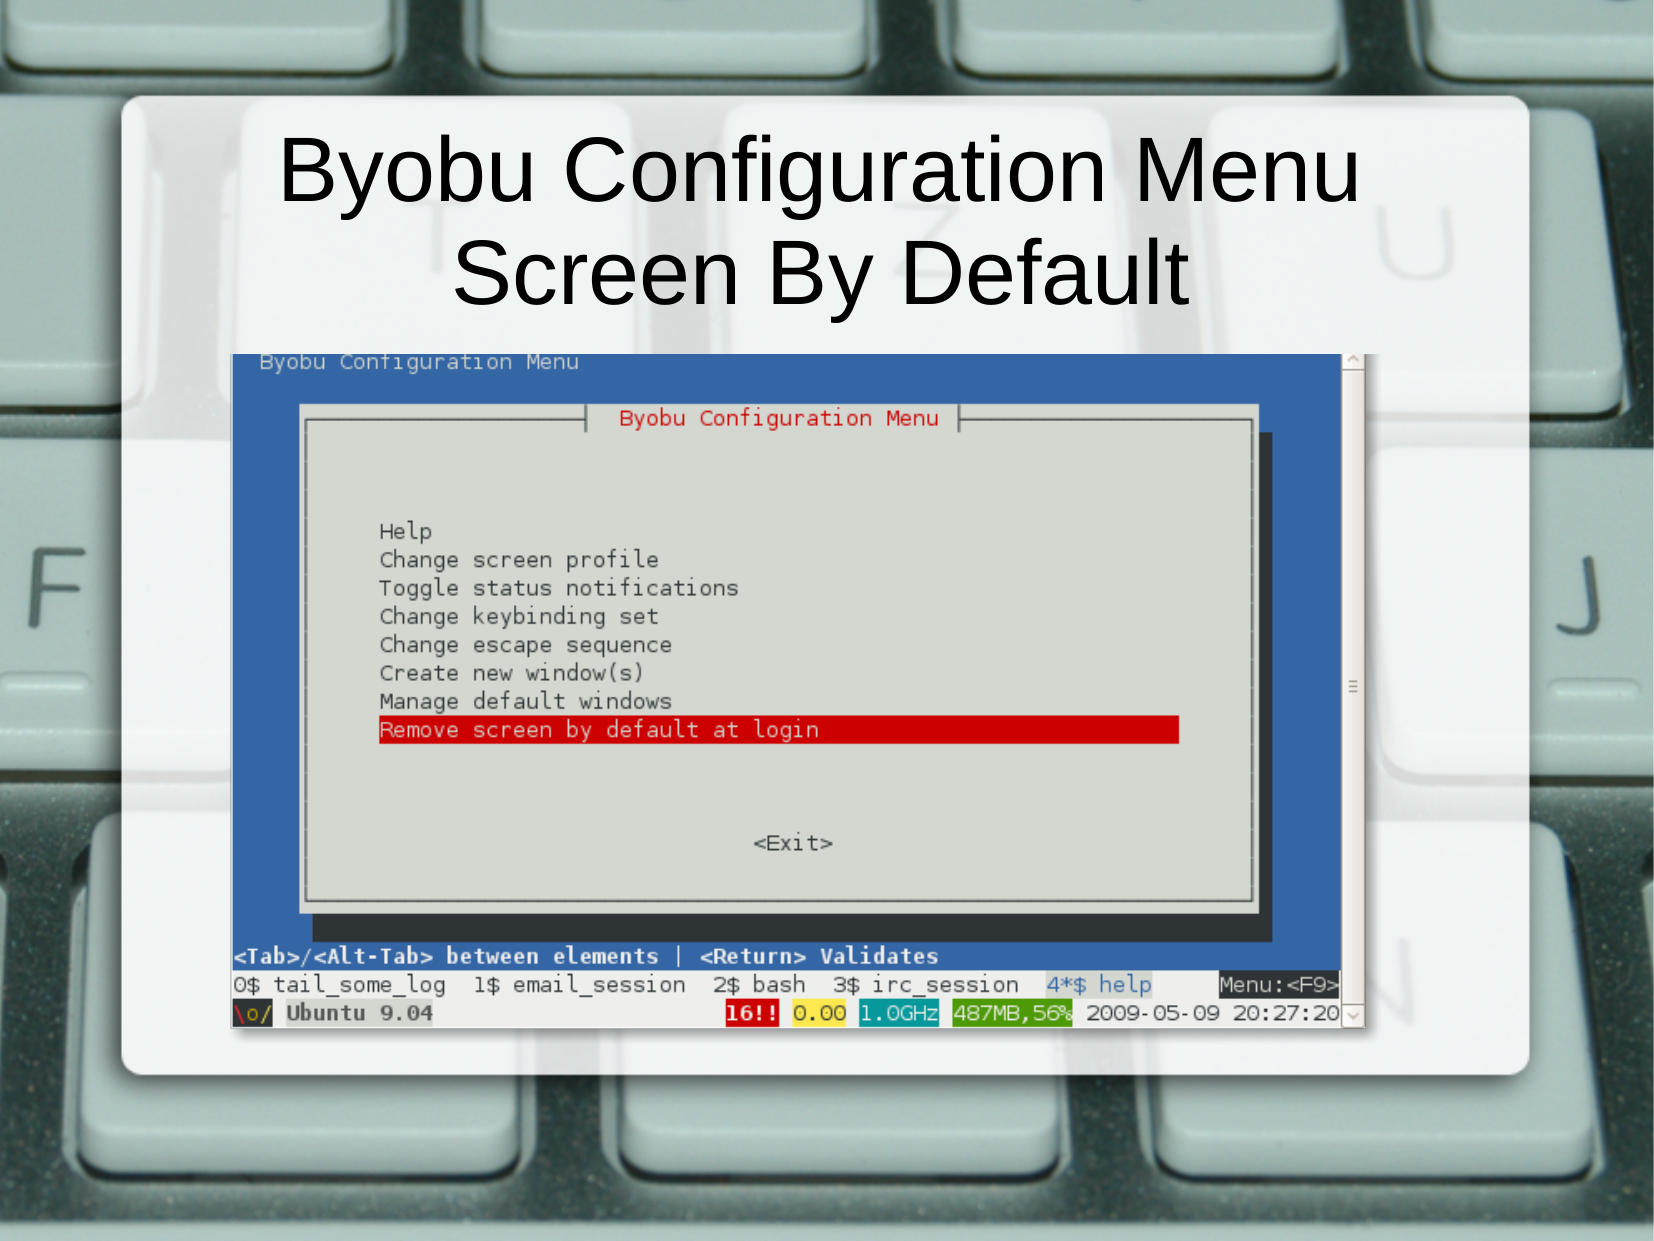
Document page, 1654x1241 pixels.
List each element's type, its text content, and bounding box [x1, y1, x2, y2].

chart [147, 354, 1506, 1173]
title Byobu Configuration Menu Screen By Default [135, 118, 1506, 324]
picture [0, 0, 1654, 1241]
